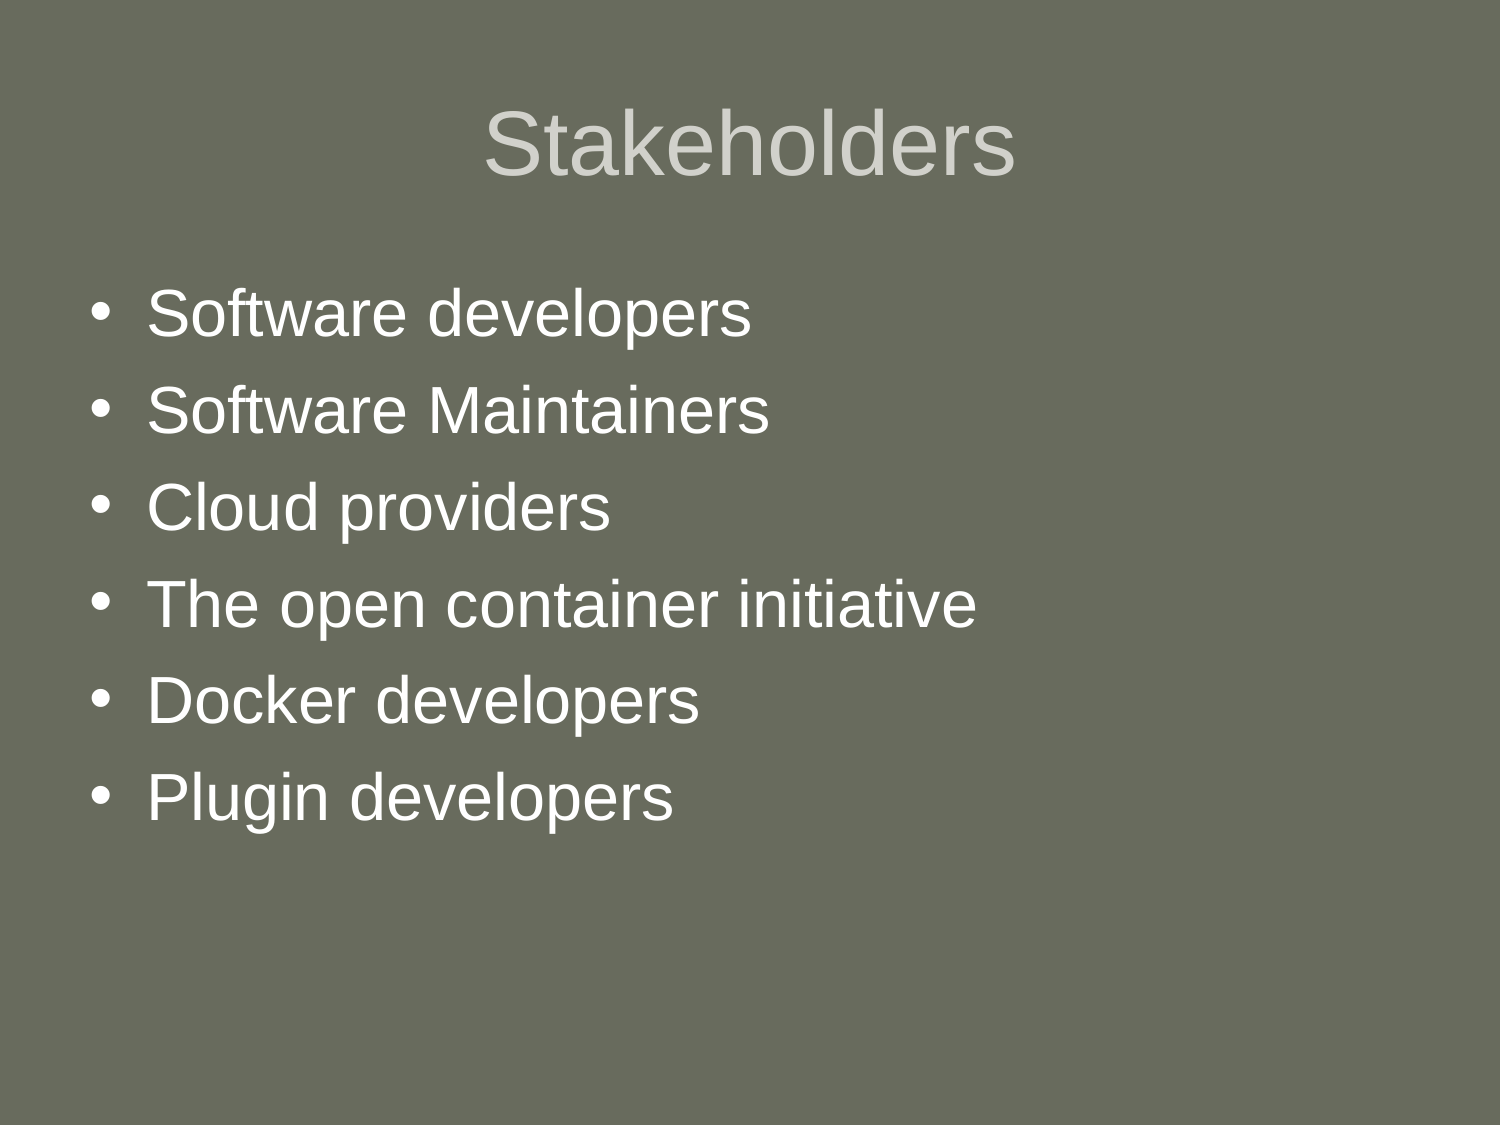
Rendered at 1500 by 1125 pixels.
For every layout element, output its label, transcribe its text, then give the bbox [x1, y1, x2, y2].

title Stakeholders [75, 45, 1426, 233]
list Software developers Software Maintainers Cloud providers The open container initiative Docker developers Plugin developers [75, 262, 1426, 1005]
